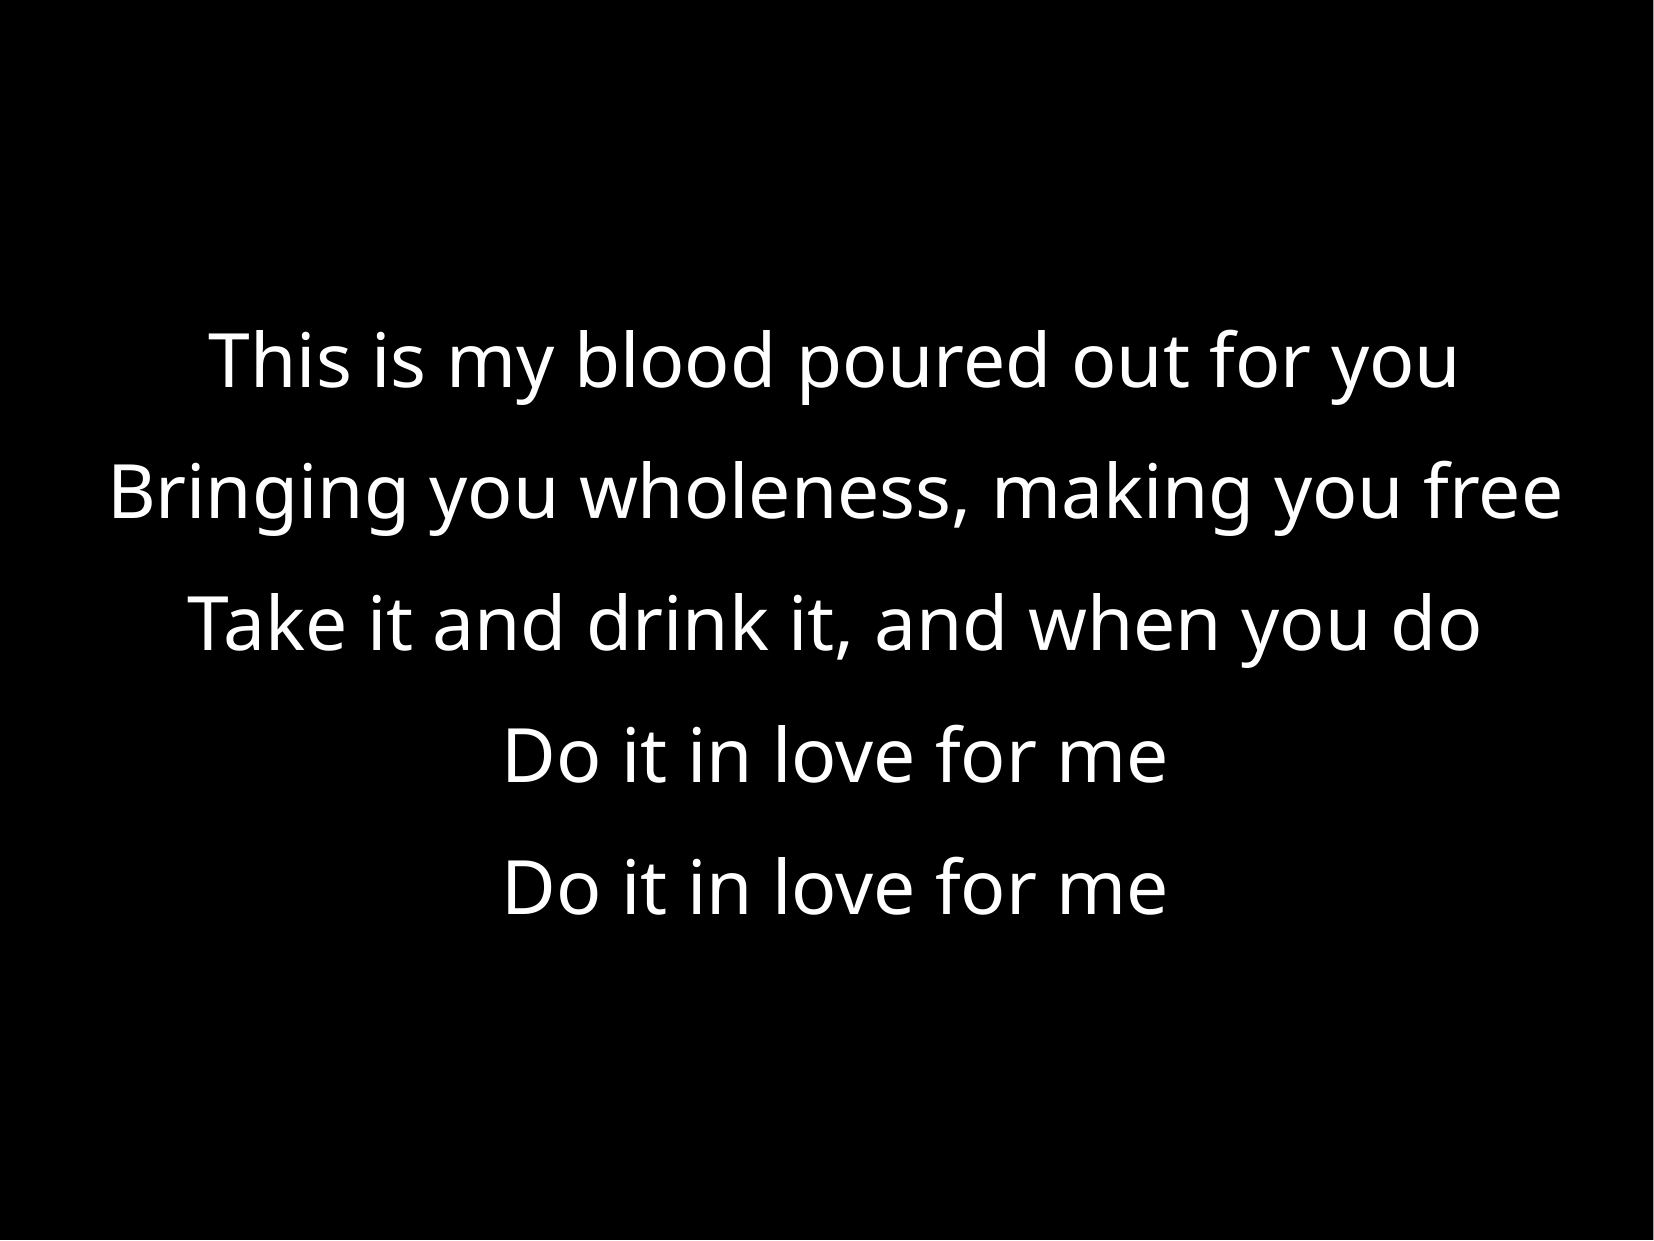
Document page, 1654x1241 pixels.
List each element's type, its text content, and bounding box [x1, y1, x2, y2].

list This is my blood poured out for you Bringing you wholeness, making you free Take it and drink it, and when you do Do it in love for me Do it in love for me [0, 307, 1654, 1229]
